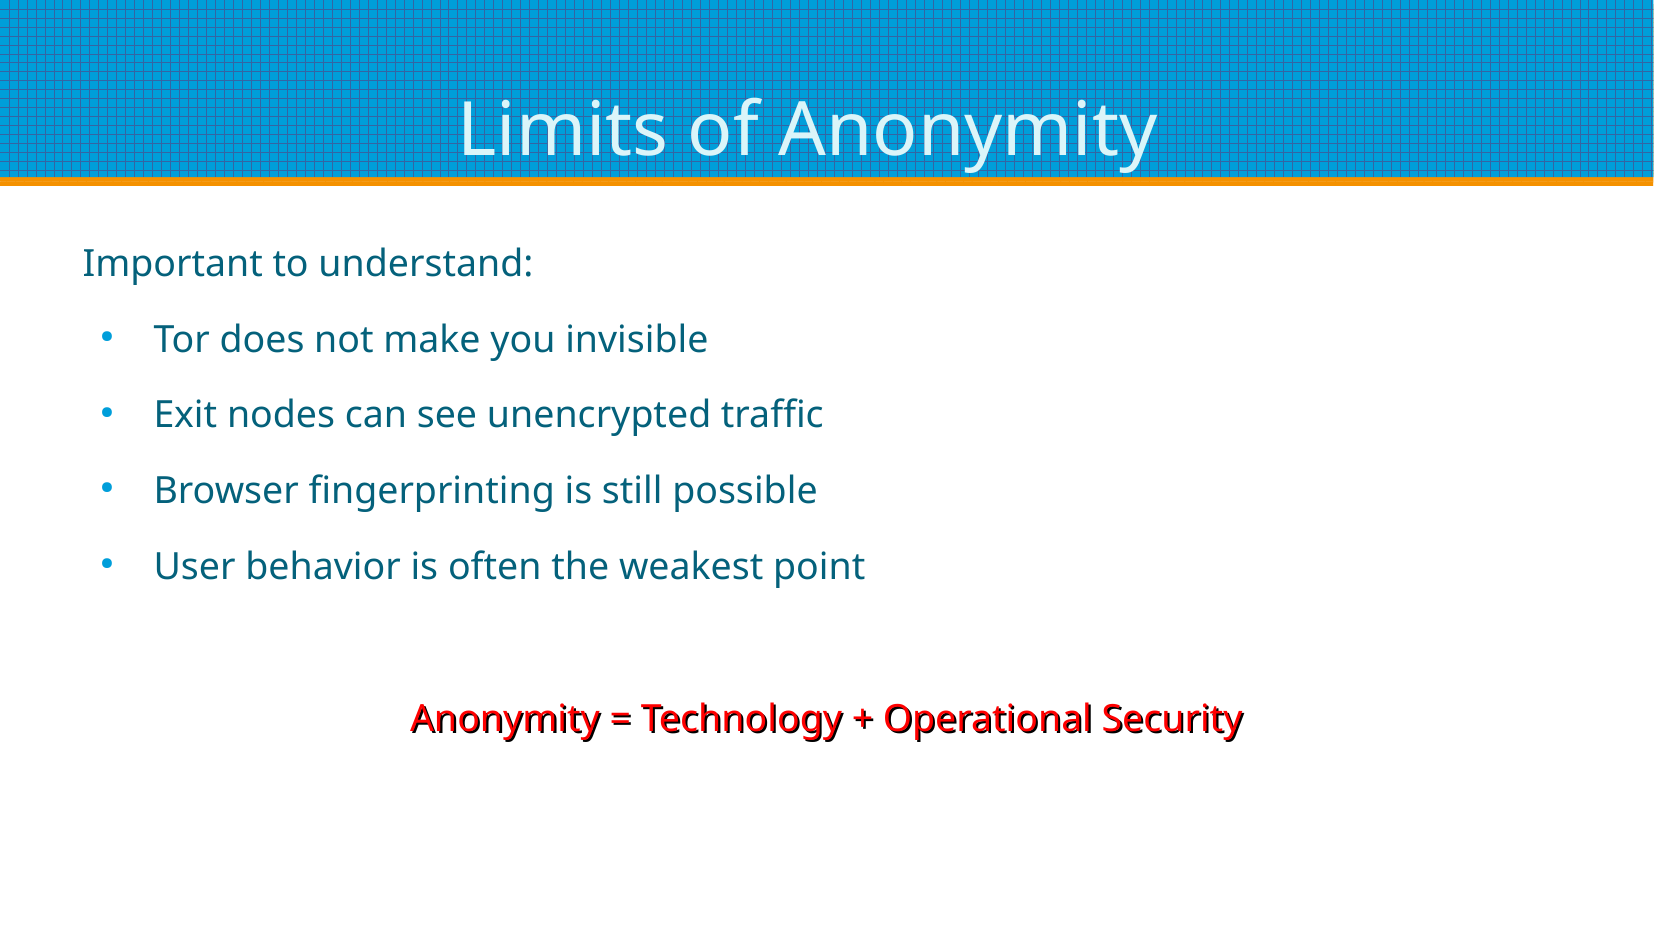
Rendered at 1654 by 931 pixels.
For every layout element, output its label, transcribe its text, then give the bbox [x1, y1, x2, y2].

list Important to understand: Tor does not make you invisible Exit nodes can see unencrypted traffic Browser fingerprinting is still possible User behavior is often the weakest point Anonymity = Technology + Operational Security [82, 236, 1571, 813]
title Limits of Anonymity [82, 14, 1571, 178]
